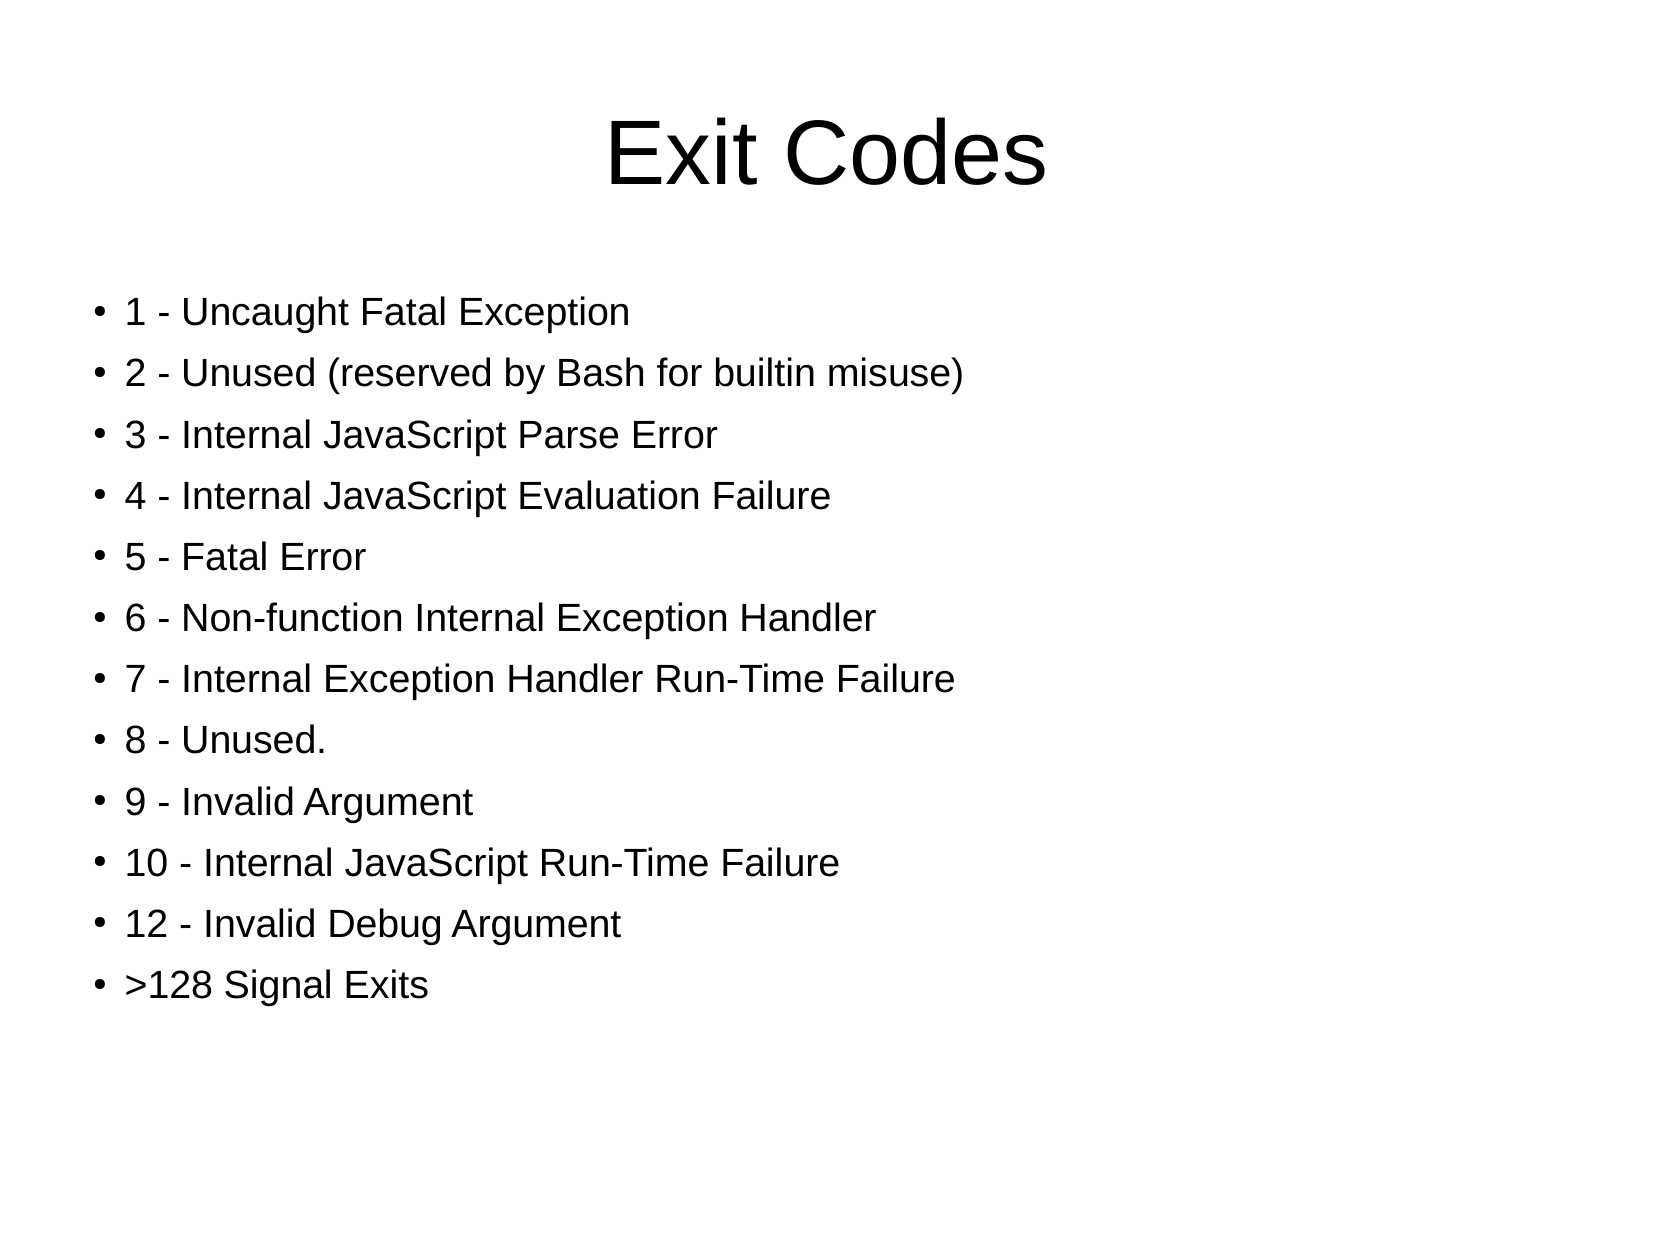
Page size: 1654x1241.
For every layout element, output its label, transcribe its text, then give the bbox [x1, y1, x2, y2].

title Exit Codes [82, 49, 1571, 257]
list 1 - Uncaught Fatal Exception 2 - Unused (reserved by Bash for builtin misuse) 3 - Internal JavaScript Parse Error 4 - Internal JavaScript Evaluation Failure 5 - Fatal Error 6 - Non-function Internal Exception Handler 7 - Internal Exception Handler Run-Time Failure 8 - Unused. 9 - Invalid Argument 10 - Internal JavaScript Run-Time Failure 12 - Invalid Debug Argument >128 Signal Exits [82, 290, 1571, 1010]
